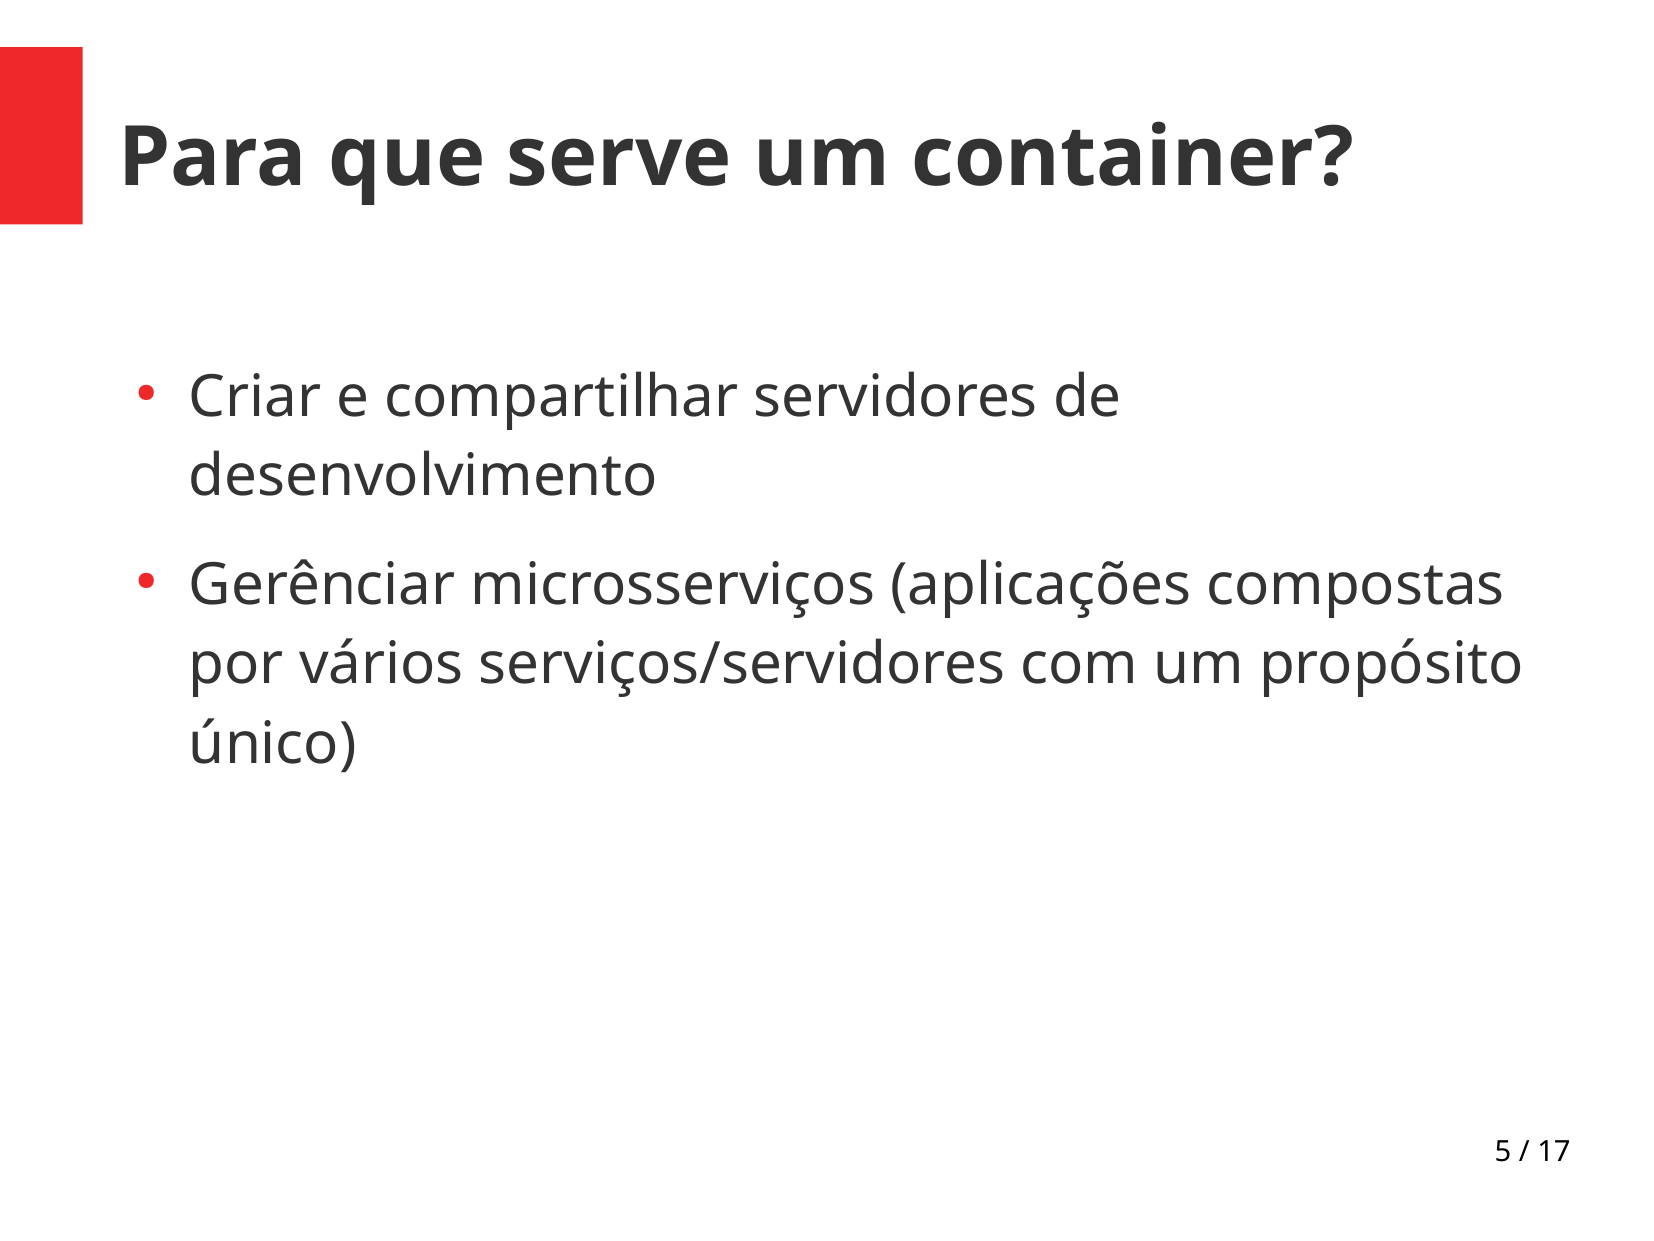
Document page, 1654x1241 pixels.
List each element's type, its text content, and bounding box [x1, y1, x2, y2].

title Para que serve um container? [118, 49, 1571, 257]
list Criar e compartilhar servidores de desenvolvimento Gerênciar microsserviços (aplicações compostas por vários serviços/servidores com um propósito único) [118, 354, 1536, 1074]
